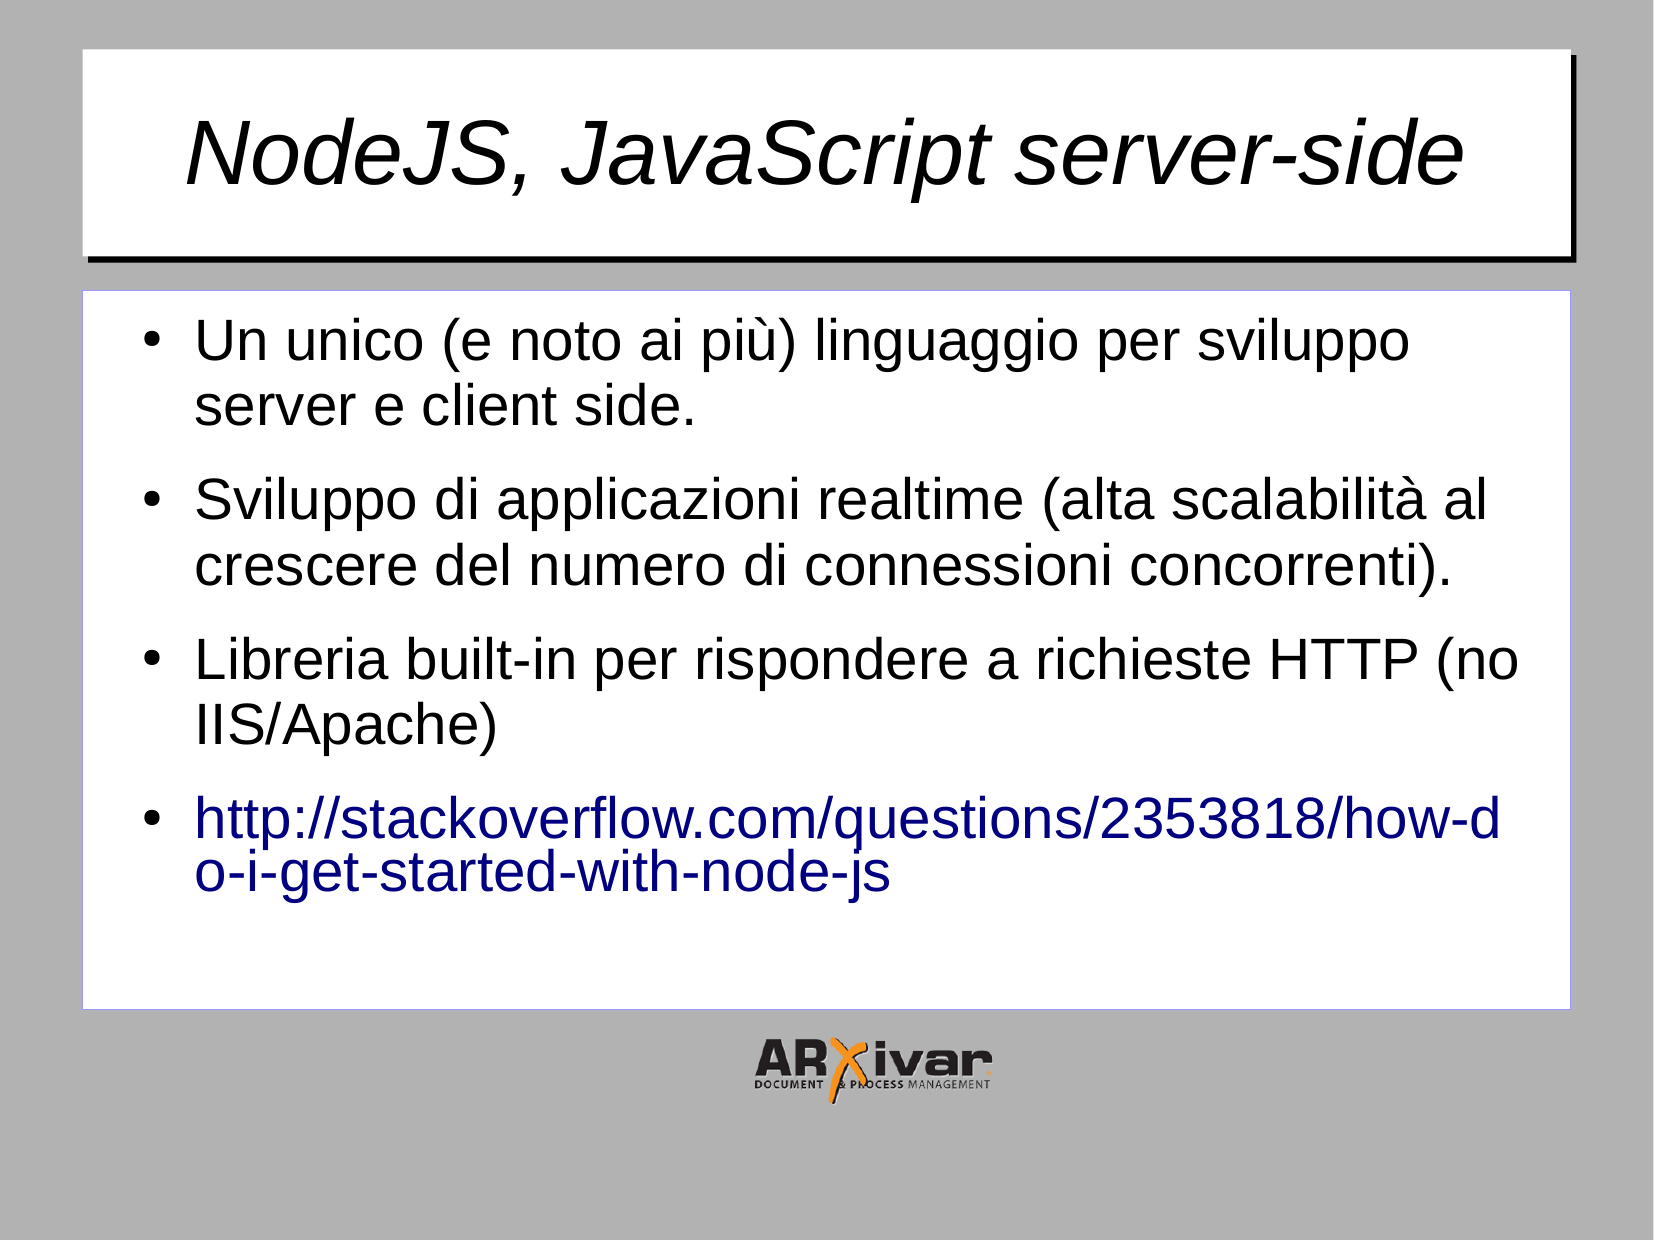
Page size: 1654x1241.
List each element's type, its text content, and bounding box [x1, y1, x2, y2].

picture [755, 1031, 993, 1111]
title NodeJS, JavaScript server-side [82, 49, 1571, 257]
list Un unico (e noto ai più) linguaggio per sviluppo server e client side. Sviluppo di applicazioni realtime (alta scalabilità al crescere del numero di connessioni concorrenti). Libreria built-in per rispondere a richieste HTTP (no IIS/Apache) http://stackoverflow.com/questions/2353818/how-do-i-get-started-with-node-js [82, 290, 1571, 1010]
